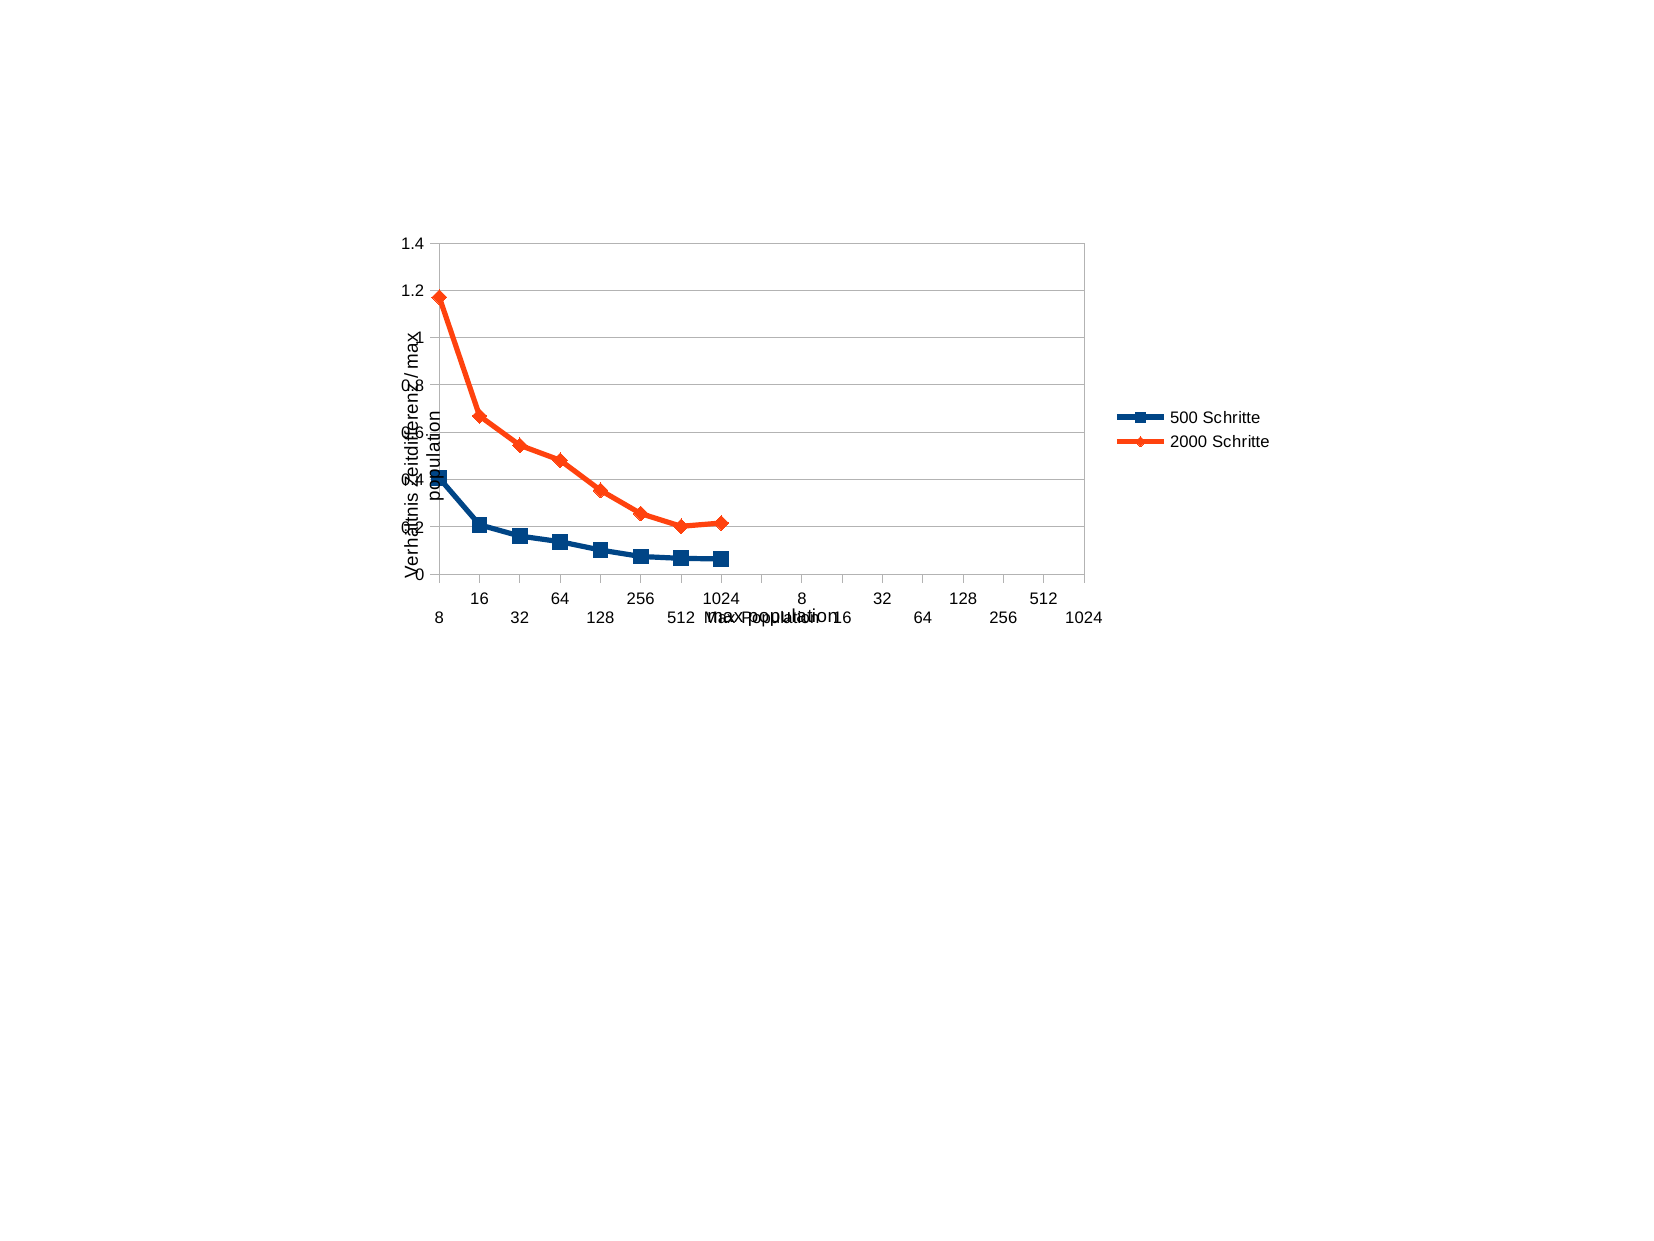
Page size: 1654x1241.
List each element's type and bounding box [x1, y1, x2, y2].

chart [377, 225, 1278, 640]
